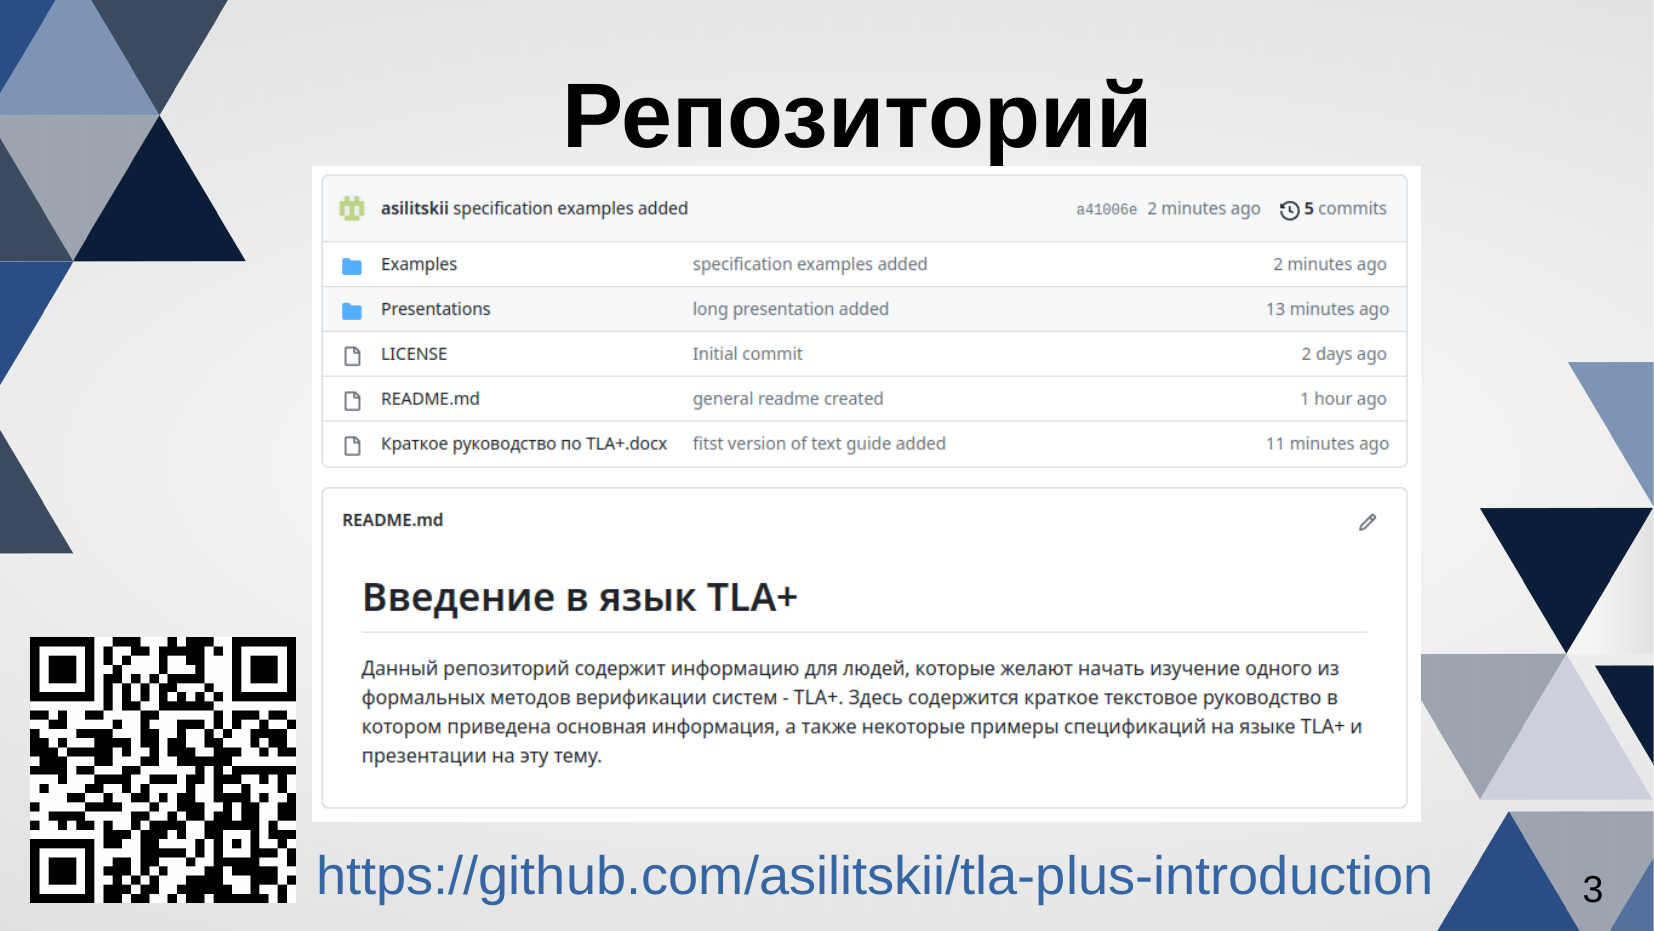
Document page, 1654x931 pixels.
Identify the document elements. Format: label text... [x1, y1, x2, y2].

title Репозиторий [114, 38, 1603, 194]
text_box <number> [1567, 861, 1654, 919]
picture [0, 0, 1654, 931]
text_box https://github.com/asilitskii/tla-plus-introduction [301, 838, 1451, 914]
